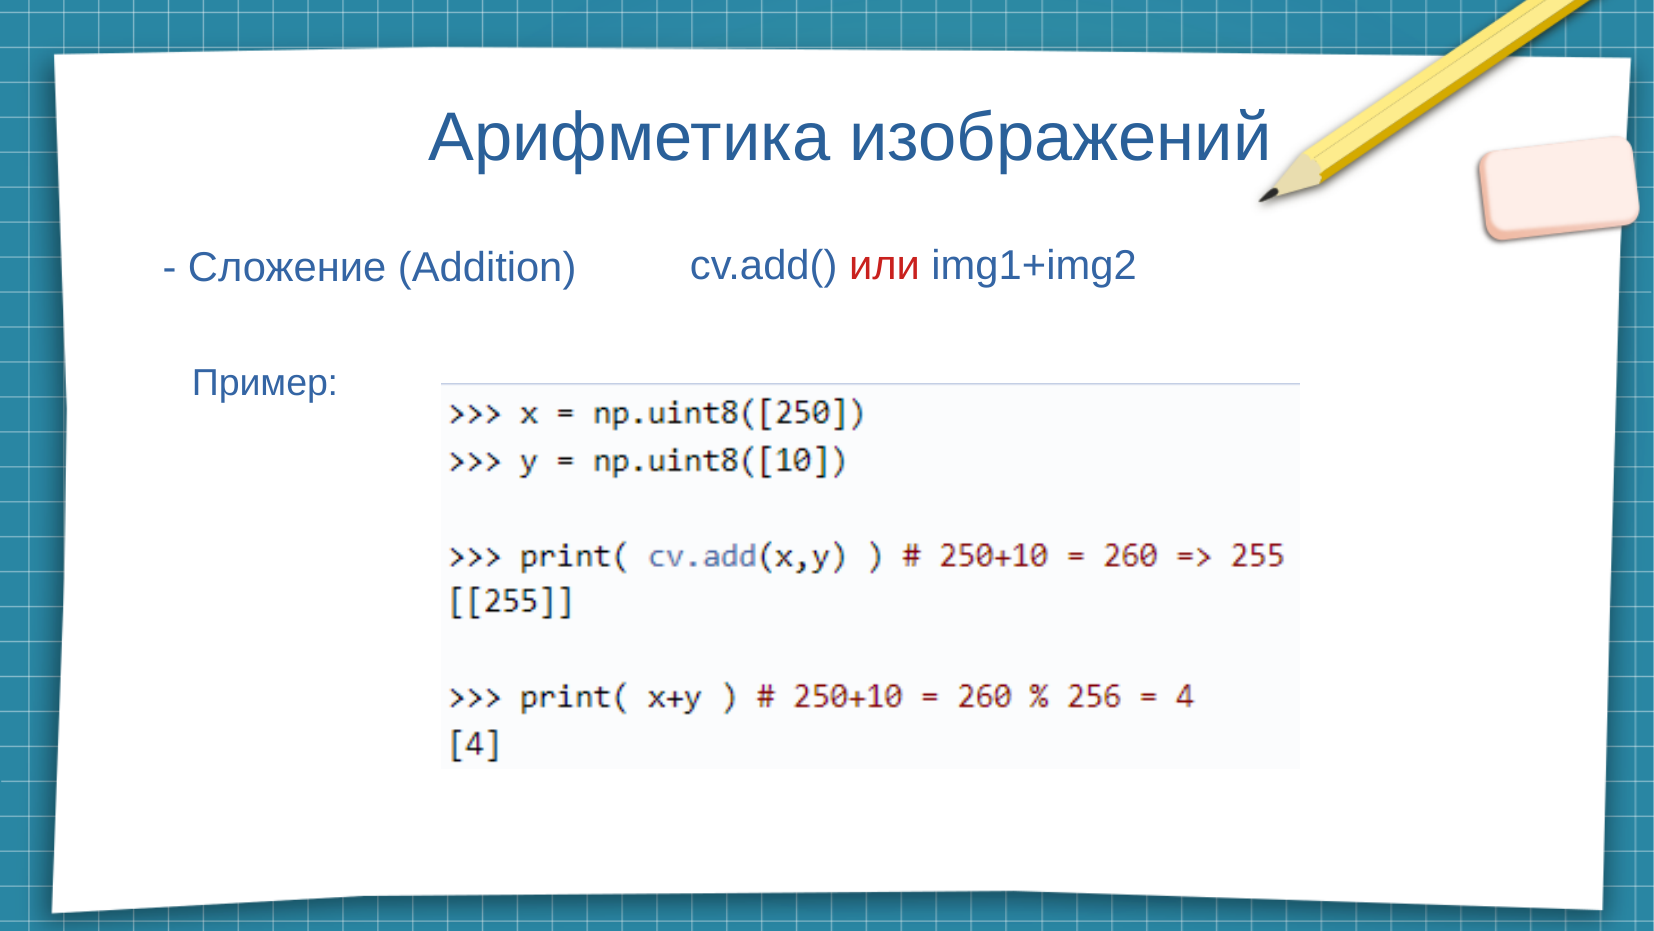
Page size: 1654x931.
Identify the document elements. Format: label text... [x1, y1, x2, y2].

picture [0, 0, 1654, 931]
text_box - Сложение (Addition) [147, 236, 592, 298]
title Арифметика изображений [106, 59, 1595, 215]
text_box Пример: [177, 354, 354, 412]
text_box cv.add() или img1+img2 [674, 233, 1152, 296]
